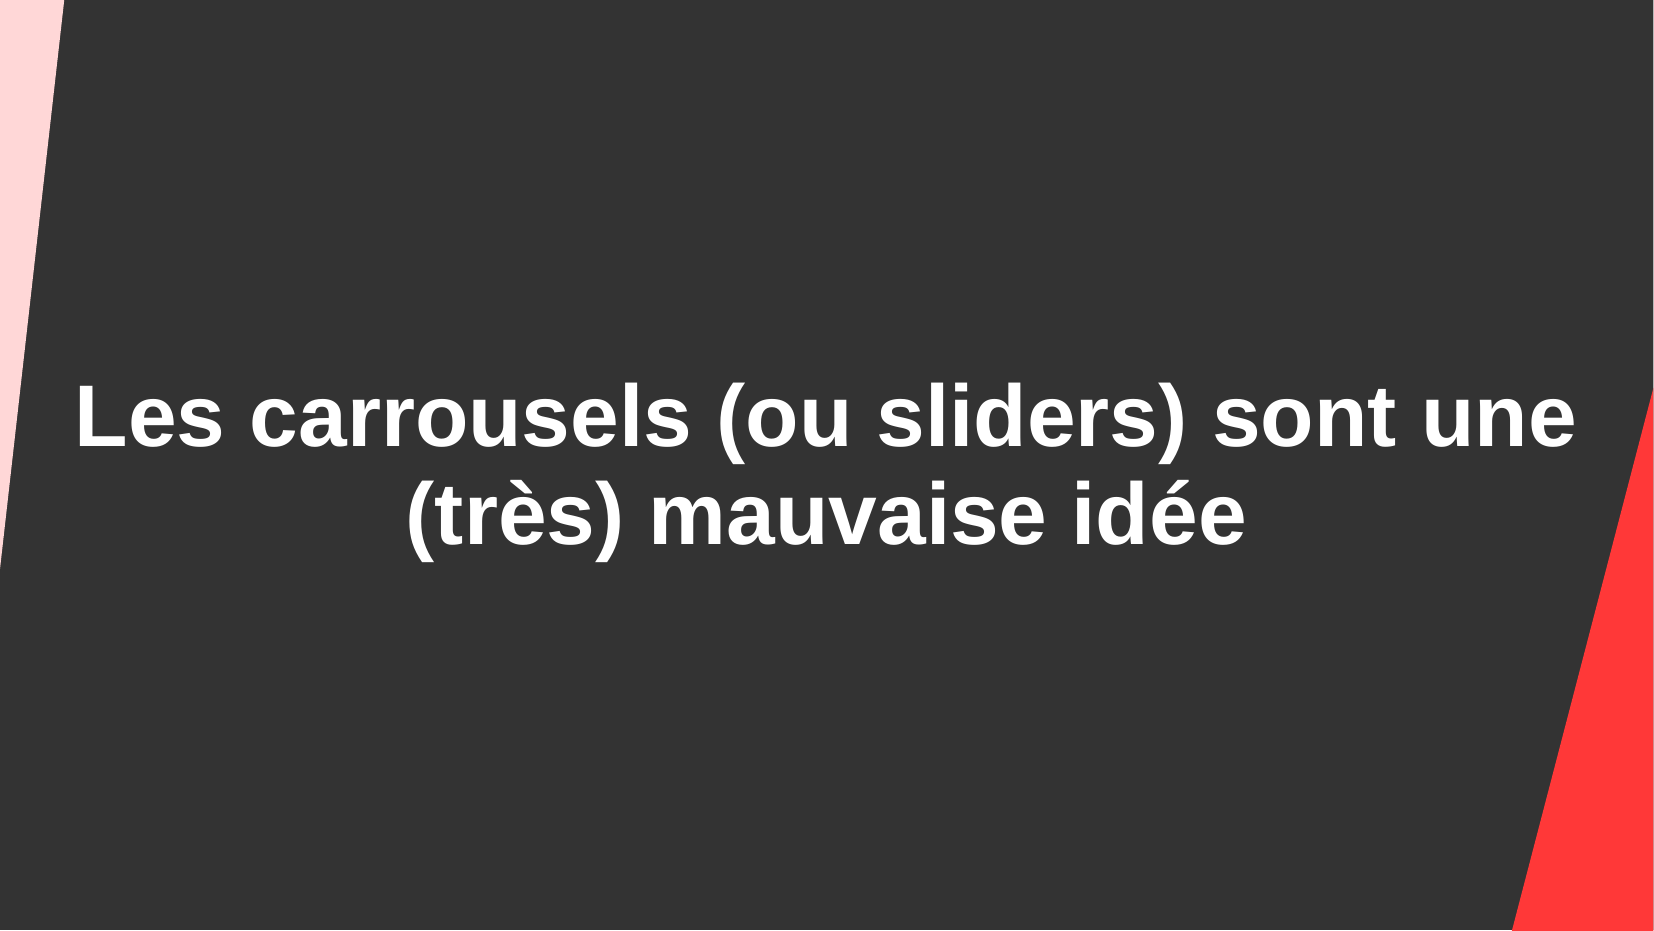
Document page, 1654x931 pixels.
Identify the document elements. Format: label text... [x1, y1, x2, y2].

title Les carrousels (ou sliders) sont une (très) mauvaise idée [31, 367, 1622, 563]
text_box [0, 0, 65, 569]
text_box [1511, 385, 1654, 931]
